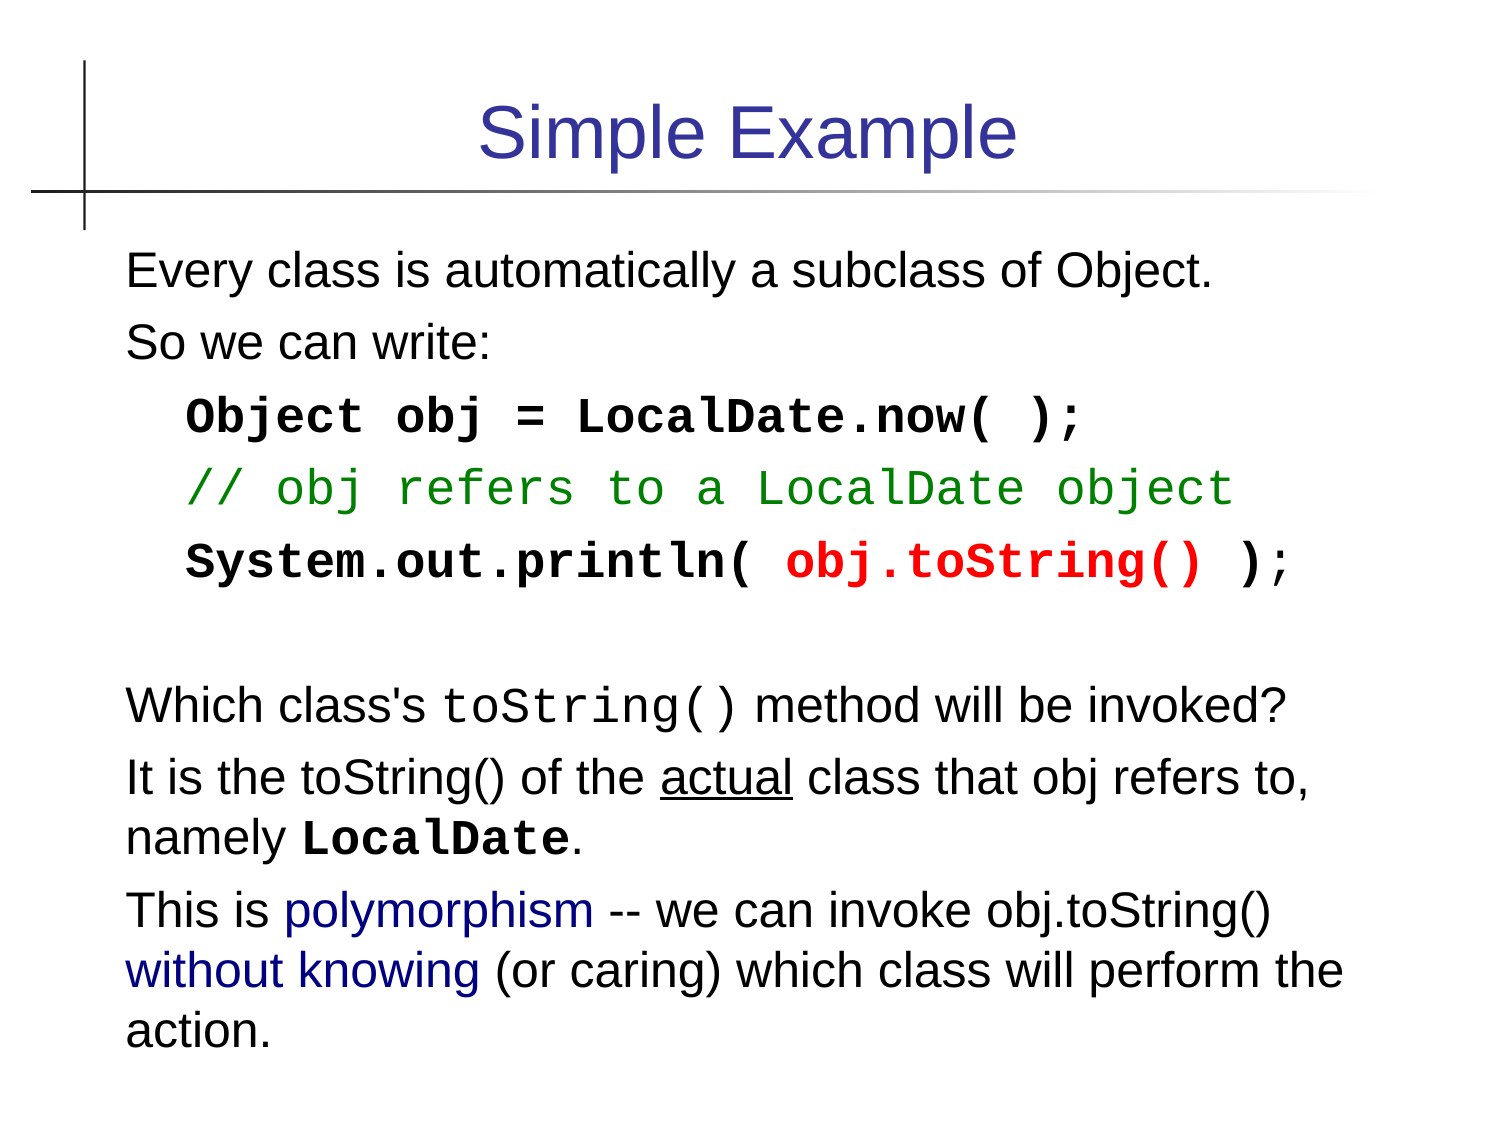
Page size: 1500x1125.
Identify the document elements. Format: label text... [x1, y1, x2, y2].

list Every class is automatically a subclass of Object. So we can write: Object obj = LocalDate.now( ); // obj refers to a LocalDate object System.out.println( obj.toString() ); Which class's toString() method will be invoked? It is the toString() of the actual class that obj refers to, namely LocalDate. This is polymorphism -- we can invoke obj.toString() without knowing (or caring) which class will perform the action. [110, 229, 1408, 1096]
title Simple Example [100, 42, 1397, 182]
